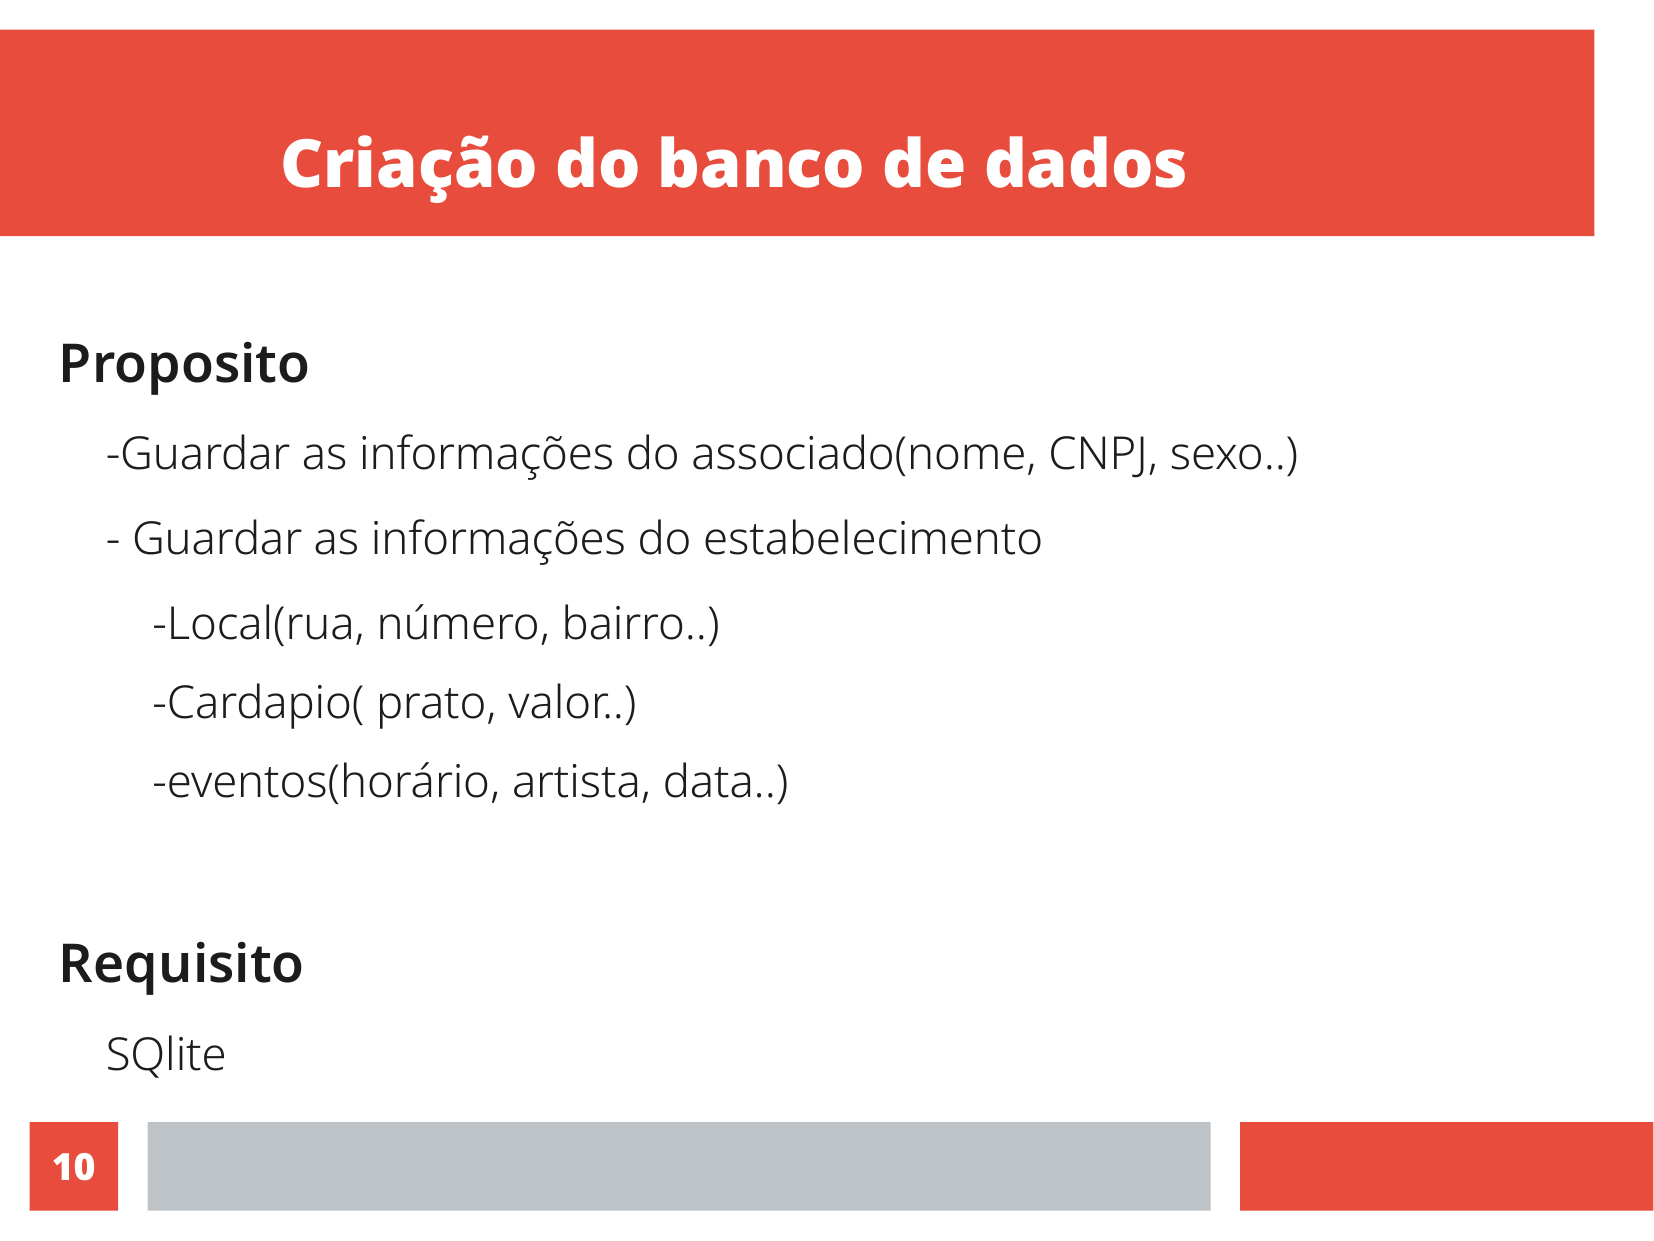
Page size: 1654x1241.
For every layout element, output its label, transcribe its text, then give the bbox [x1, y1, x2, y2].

list Proposito -Guardar as informações do associado(nome, CNPJ, sexo..) - Guardar as informações do estabelecimento -Local(rua, número, bairro..) -Cardapio( prato, valor..) -eventos(horário, artista, data..) Requisito SQlite [59, 324, 1565, 1093]
title Criação do banco de dados [59, 59, 1595, 207]
